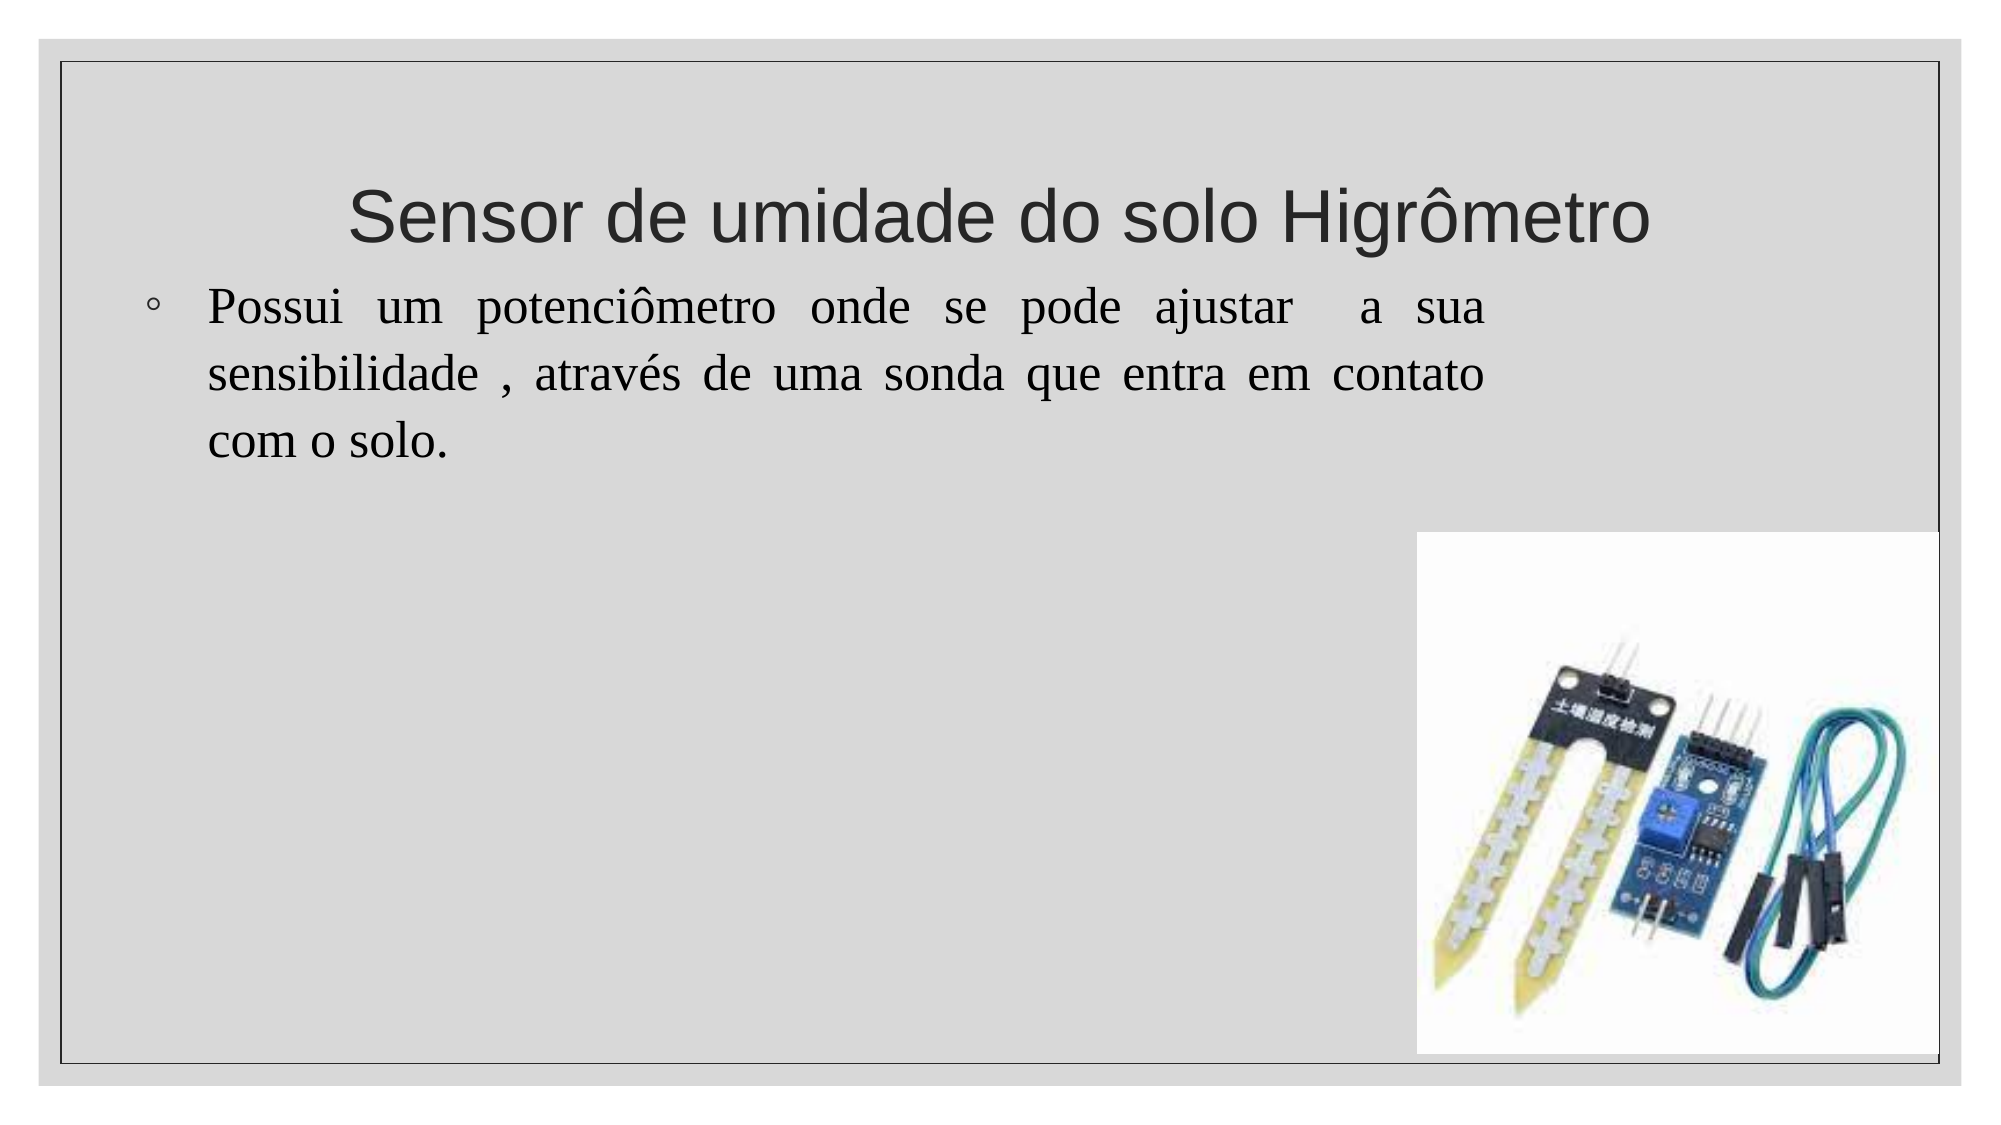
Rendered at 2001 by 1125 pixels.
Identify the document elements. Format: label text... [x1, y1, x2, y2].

list Possui um potenciômetro onde se pode ajustar a sua sensibilidade , através de uma sonda que entra em contato com o solo. [117, 259, 1501, 1020]
title Sensor de umidade do solo Higrômetro [174, 105, 1825, 331]
picture [1417, 532, 1939, 1054]
